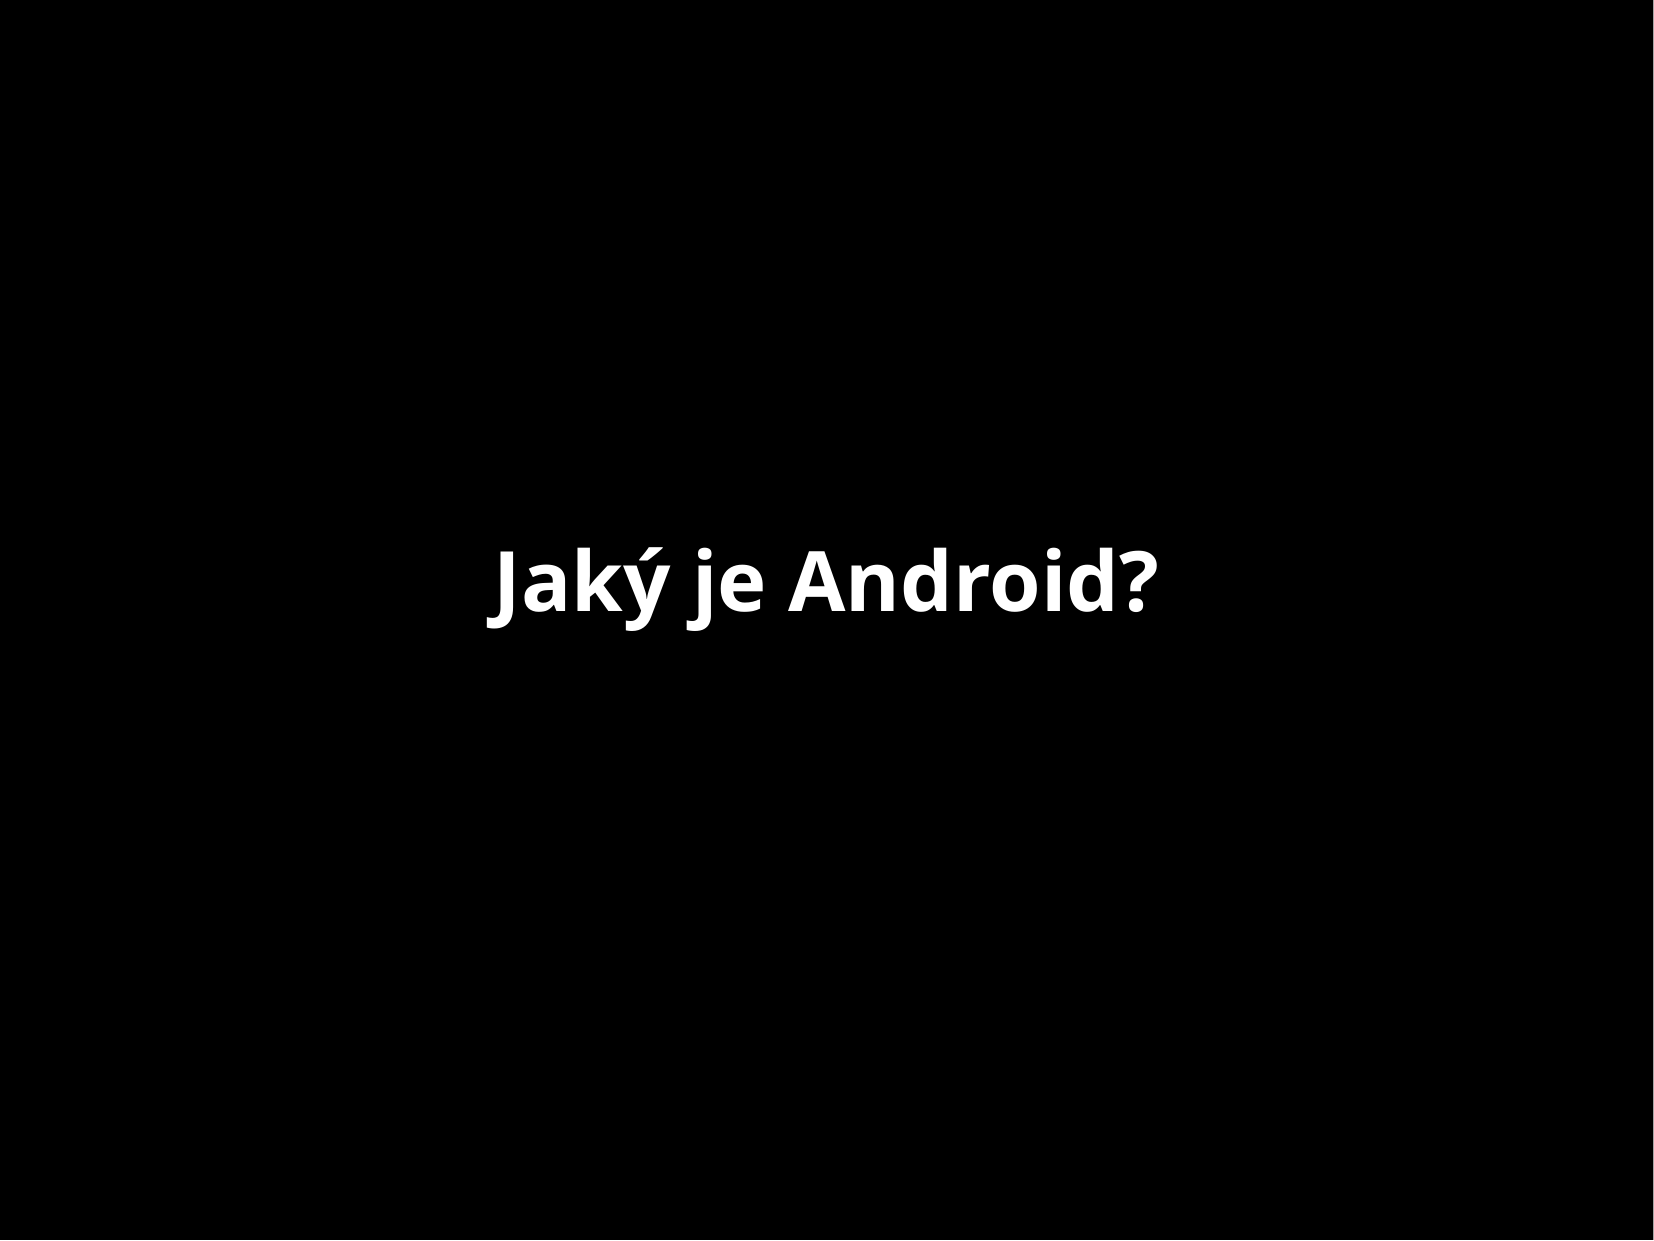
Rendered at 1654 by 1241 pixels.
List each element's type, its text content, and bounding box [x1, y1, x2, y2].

subtitle Jaký je Android? [82, 49, 1571, 1109]
